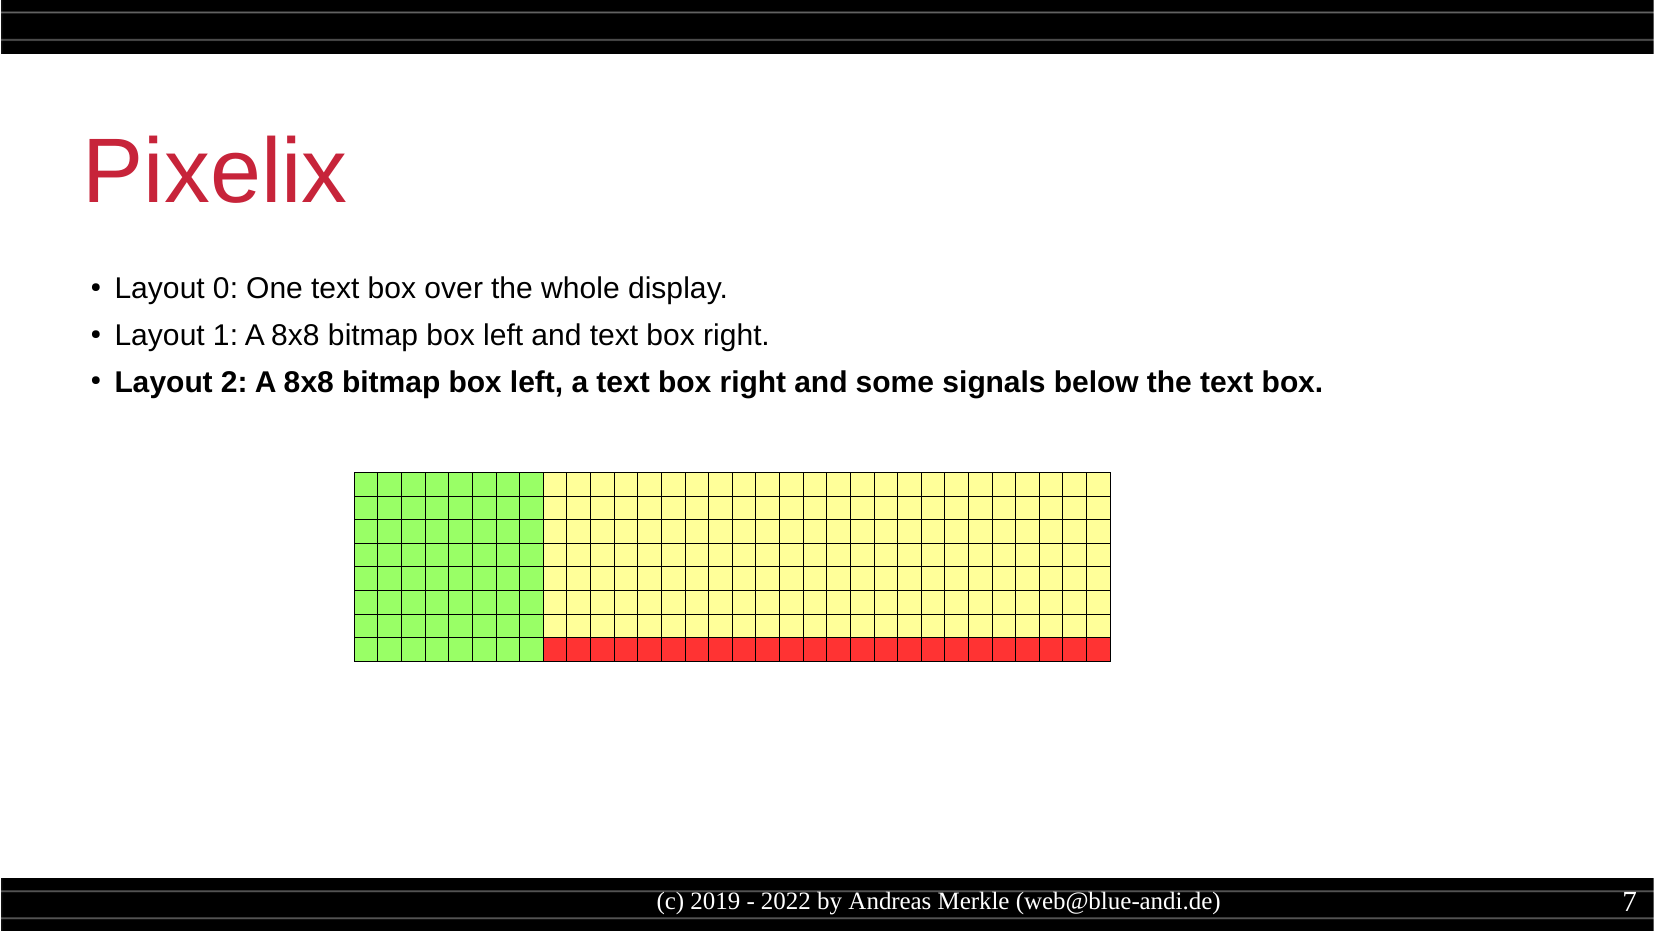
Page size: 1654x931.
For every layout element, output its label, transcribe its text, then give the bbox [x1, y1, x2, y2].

list Layout 0: One text box over the whole display. Layout 1: A 8x8 bitmap box left and text box right. Layout 2: A 8x8 bitmap box left, a text box right and some signals below the text box. [82, 271, 1571, 402]
text_box [354, 472, 1111, 662]
picture [1, 0, 1654, 54]
picture [1, 878, 1654, 931]
title Pixelix [82, 92, 1571, 249]
